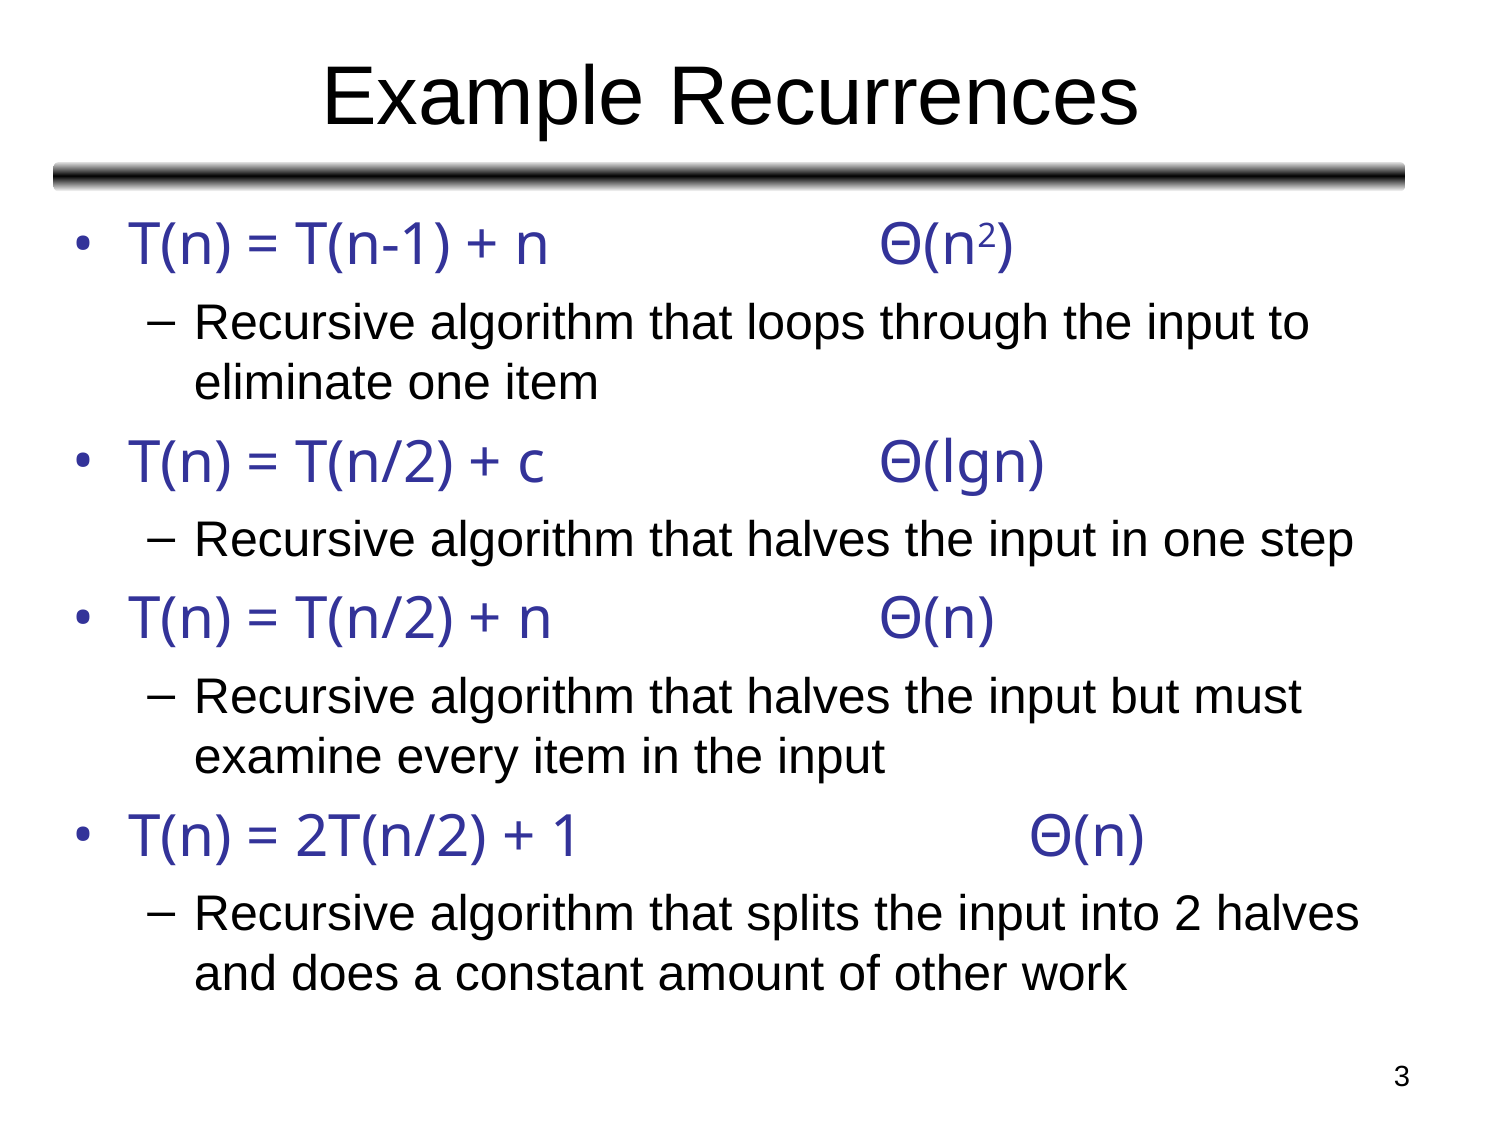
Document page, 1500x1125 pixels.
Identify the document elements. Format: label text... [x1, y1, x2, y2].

title Example Recurrences [55, 16, 1406, 166]
list T(n) = T(n-1) + n Θ(n2) Recursive algorithm that loops through the input to eliminate one item T(n) = T(n/2) + c Θ(lgn) Recursive algorithm that halves the input in one step T(n) = T(n/2) + n Θ(n) Recursive algorithm that halves the input but must examine every item in the input T(n) = 2T(n/2) + 1 Θ(n) Recursive algorithm that splits the input into 2 halves and does a constant amount of other work [57, 199, 1408, 1032]
